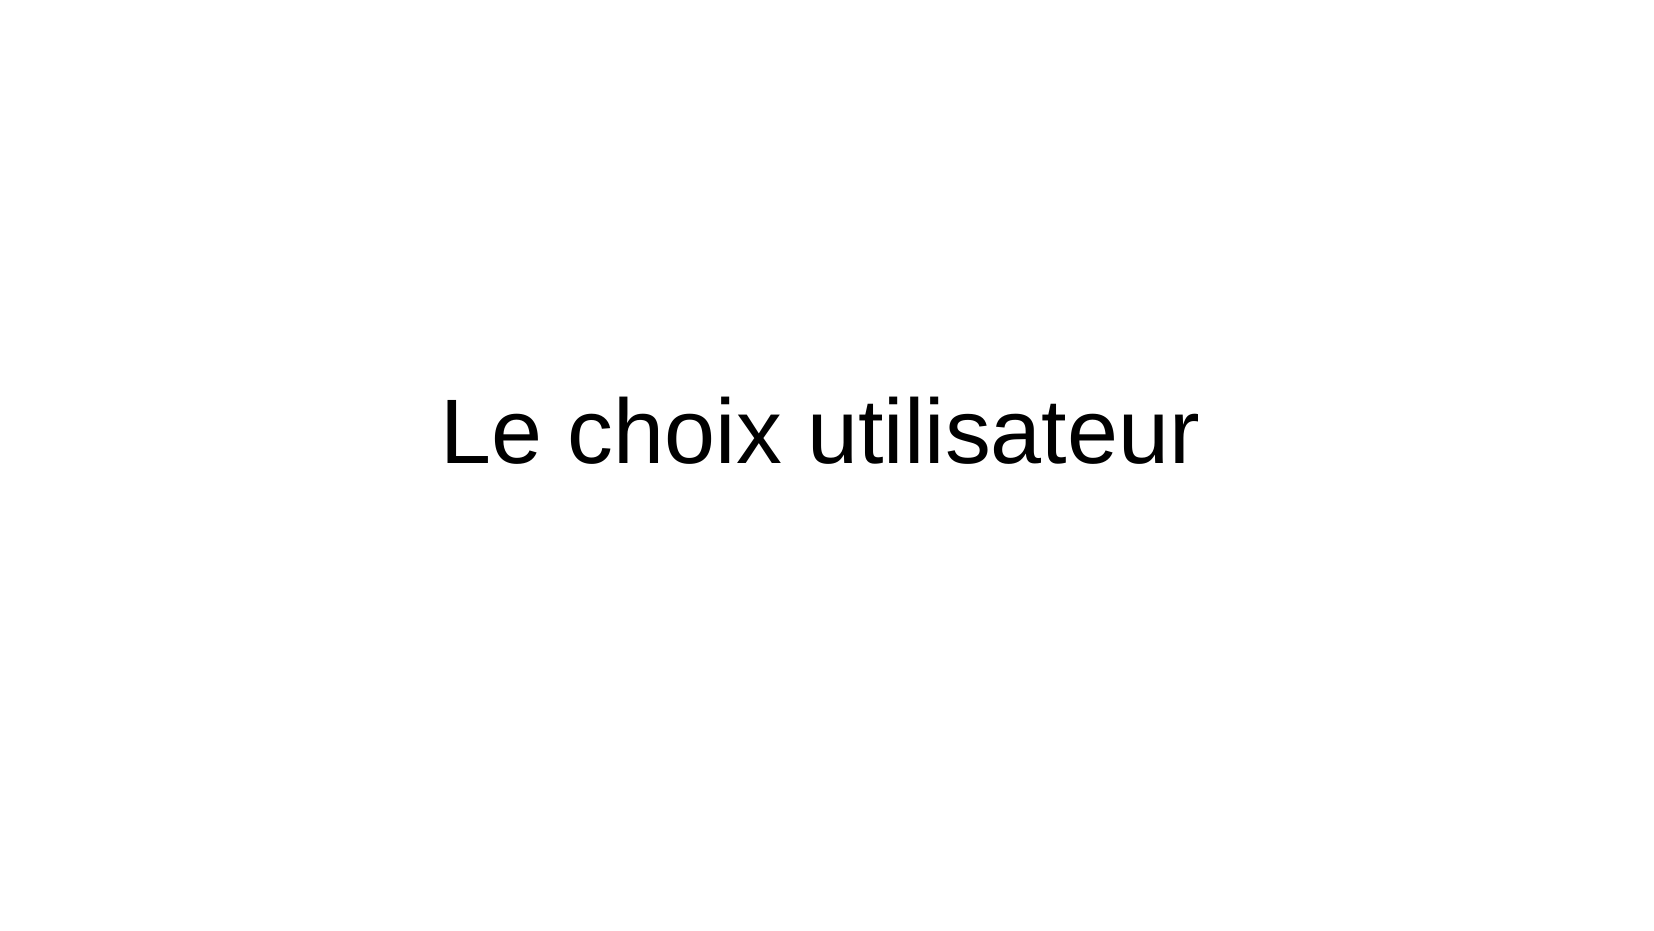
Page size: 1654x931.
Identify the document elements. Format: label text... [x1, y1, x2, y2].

title Le choix utilisateur [76, 354, 1565, 510]
